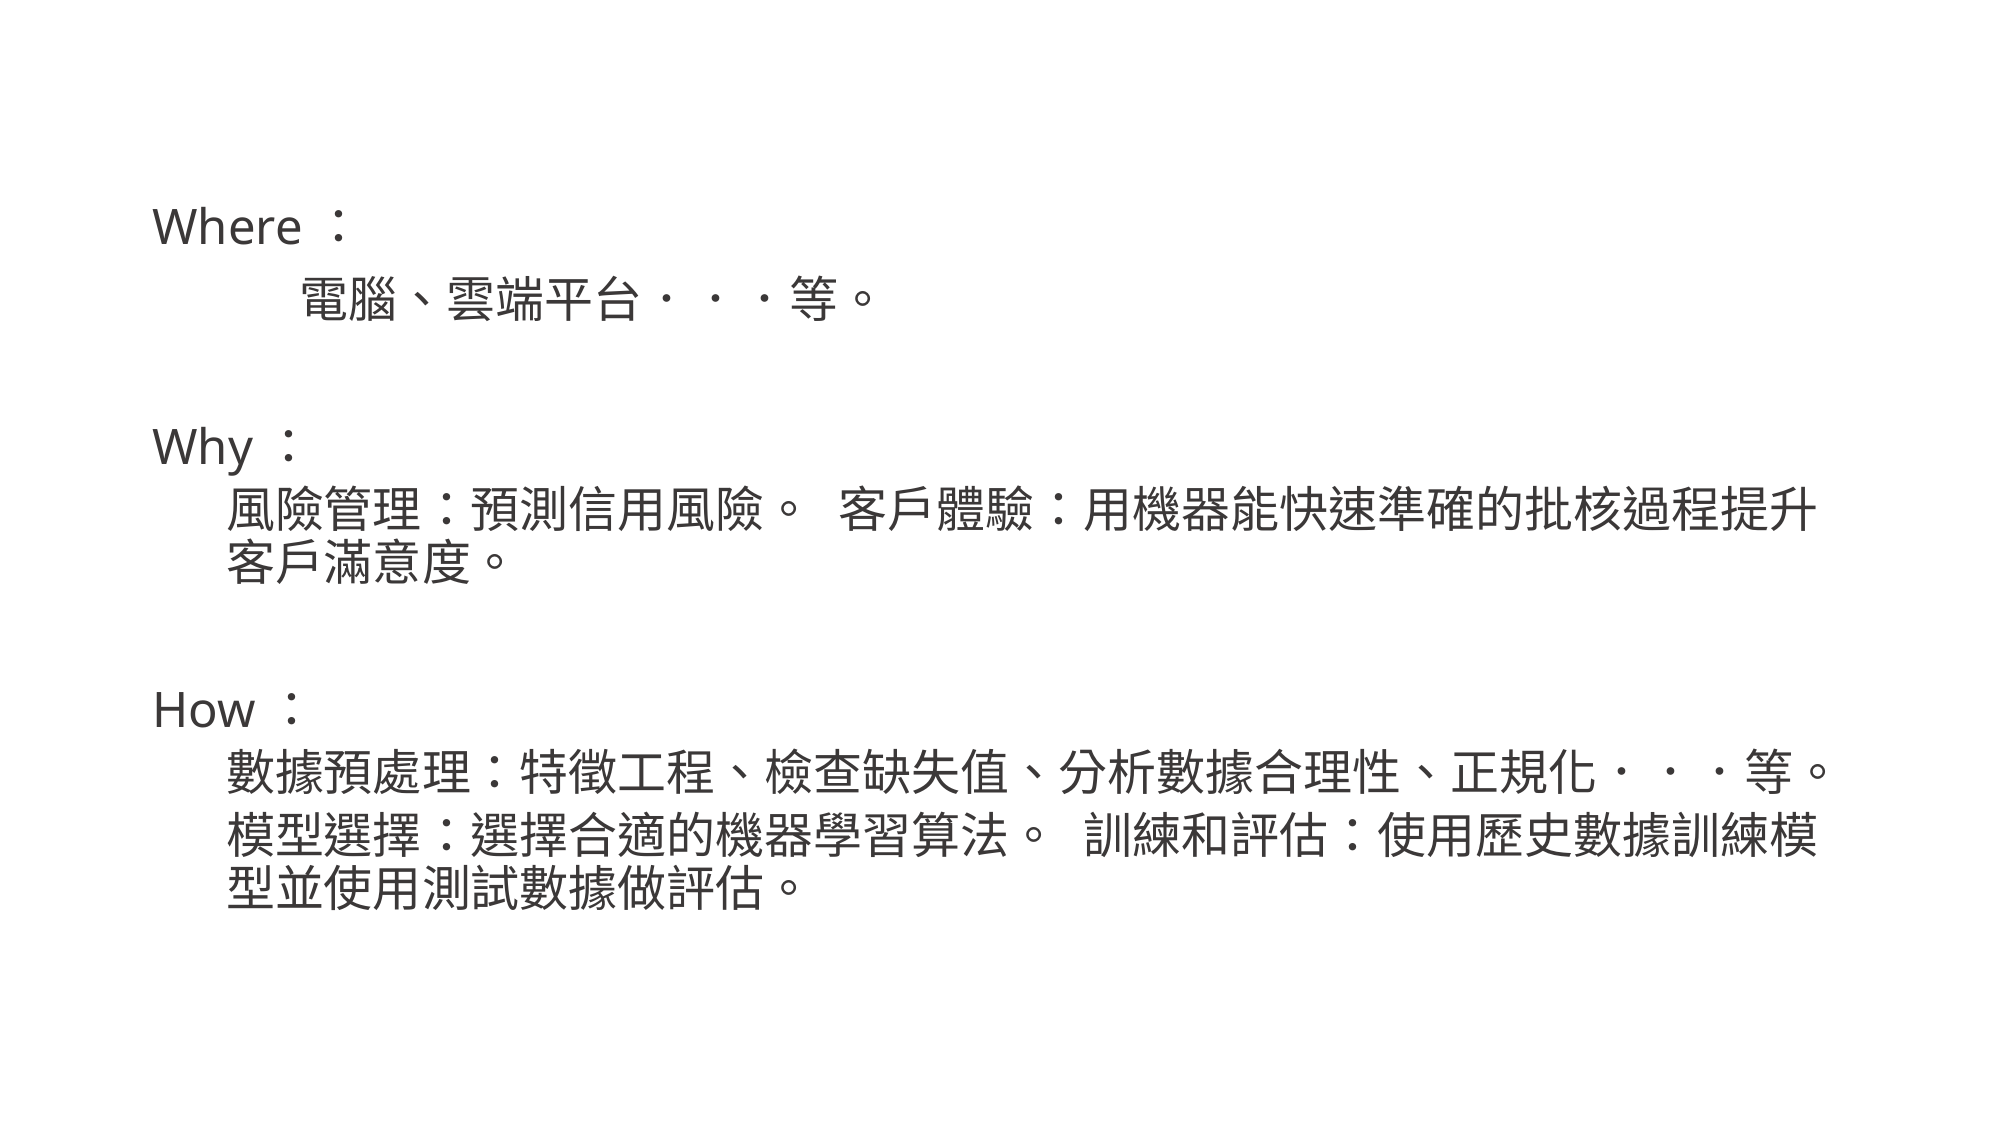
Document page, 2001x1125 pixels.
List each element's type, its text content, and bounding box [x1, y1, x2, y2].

list Where： 電腦、雲端平台．．．等。 Why： 風險管理：預測信用風險。 客戶體驗：用機器能快速準確的批核過程提升客戶滿意度。 How： 數據預處理：特徵工程、檢查缺失值、分析數據合理性、正規化．．．等。 模型選擇：選擇合適的機器學習算法。 訓練和評估：使用歷史數據訓練模型並使用測試數據做評估。 [137, 194, 1863, 950]
